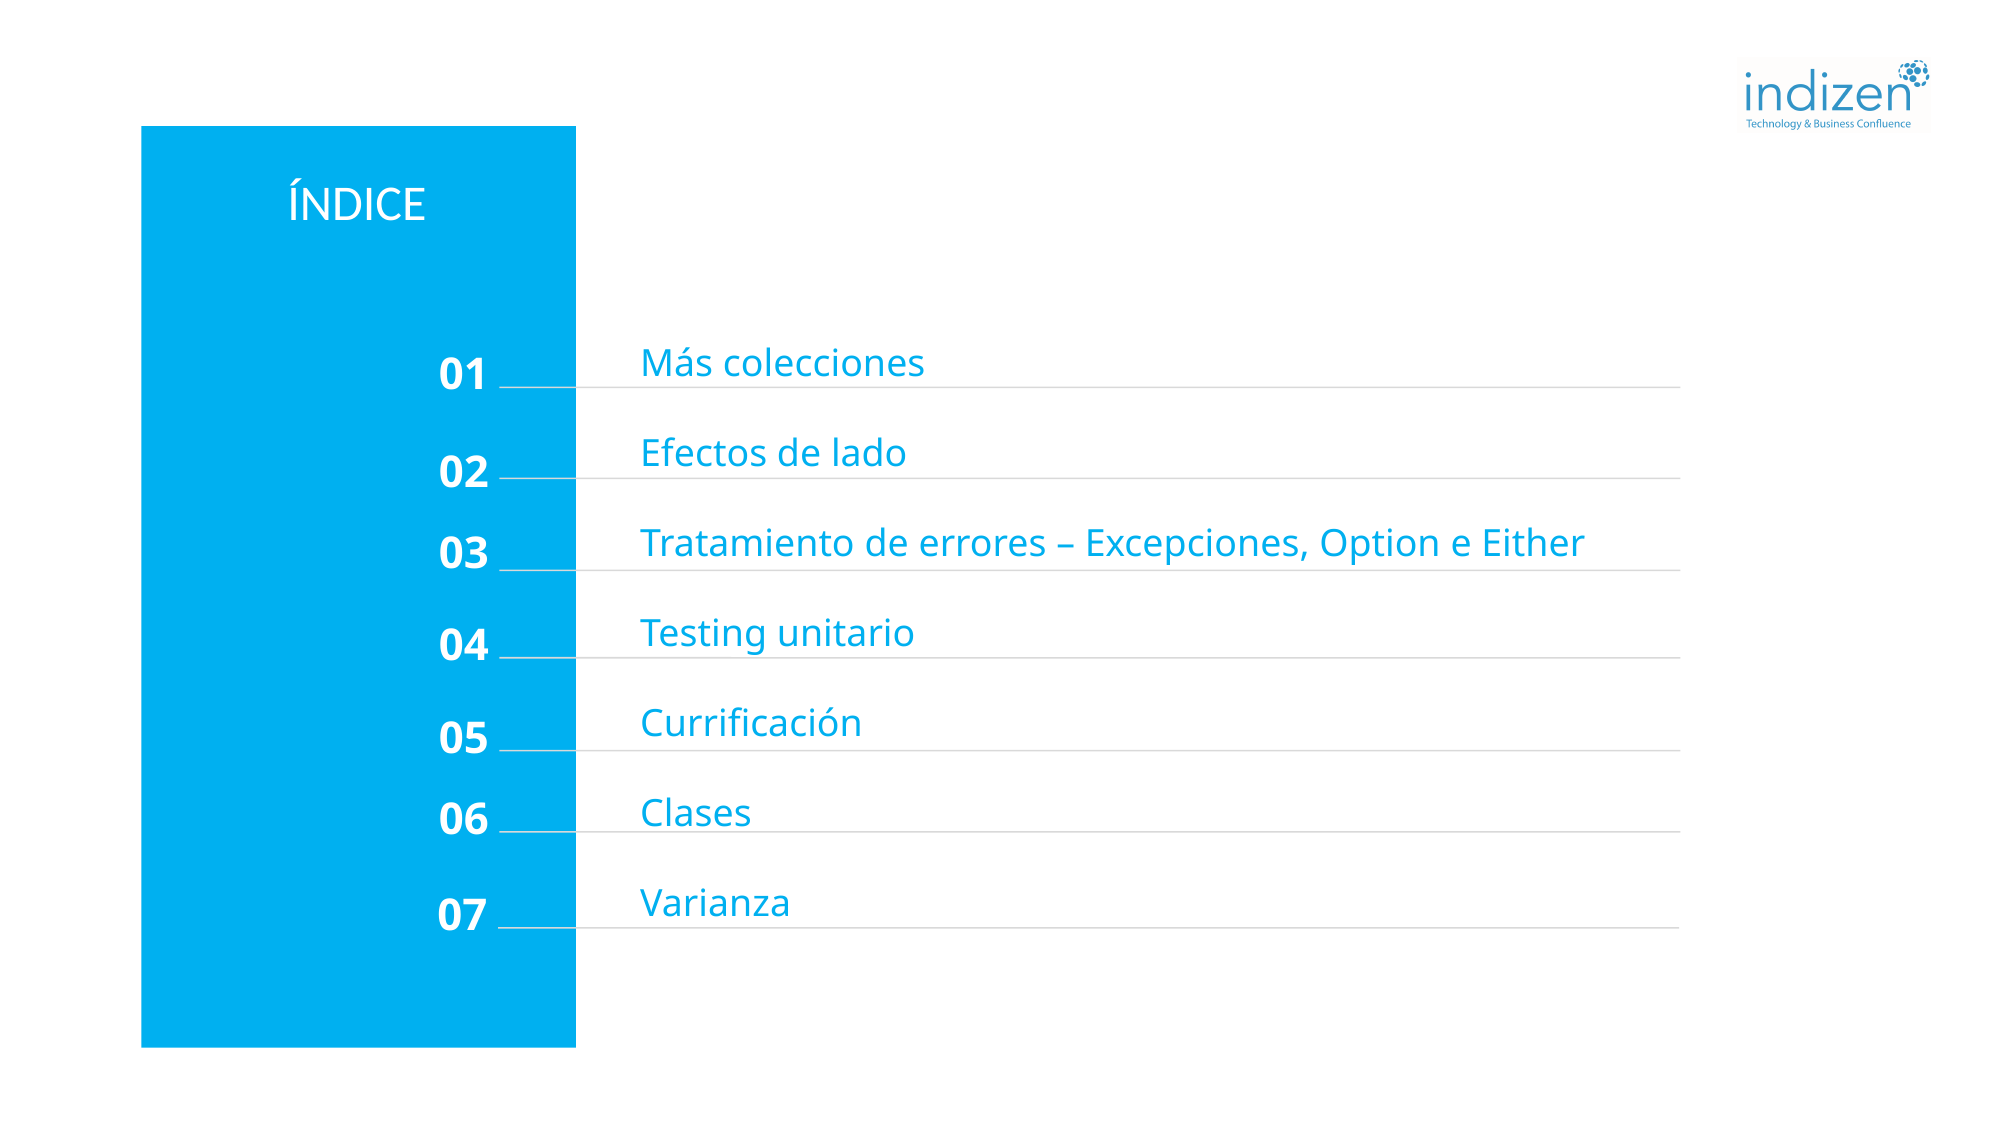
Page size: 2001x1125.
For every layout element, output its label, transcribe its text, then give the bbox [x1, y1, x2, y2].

text_box ÍNDICE [272, 163, 445, 238]
text_box [141, 126, 576, 1048]
picture [1737, 57, 1931, 133]
text_box 07 [417, 876, 521, 950]
text_box Más colecciones Efectos de lado Tratamiento de errores – Excepciones, Option e Either Testing unitario Currificación Clases Varianza [620, 329, 1800, 1014]
text_box 01 [418, 335, 522, 408]
text_box 04 [418, 606, 522, 679]
text_box 02 [418, 433, 522, 507]
text_box 06 [418, 780, 522, 853]
text_box 03 [418, 515, 522, 588]
text_box 05 [418, 699, 522, 772]
